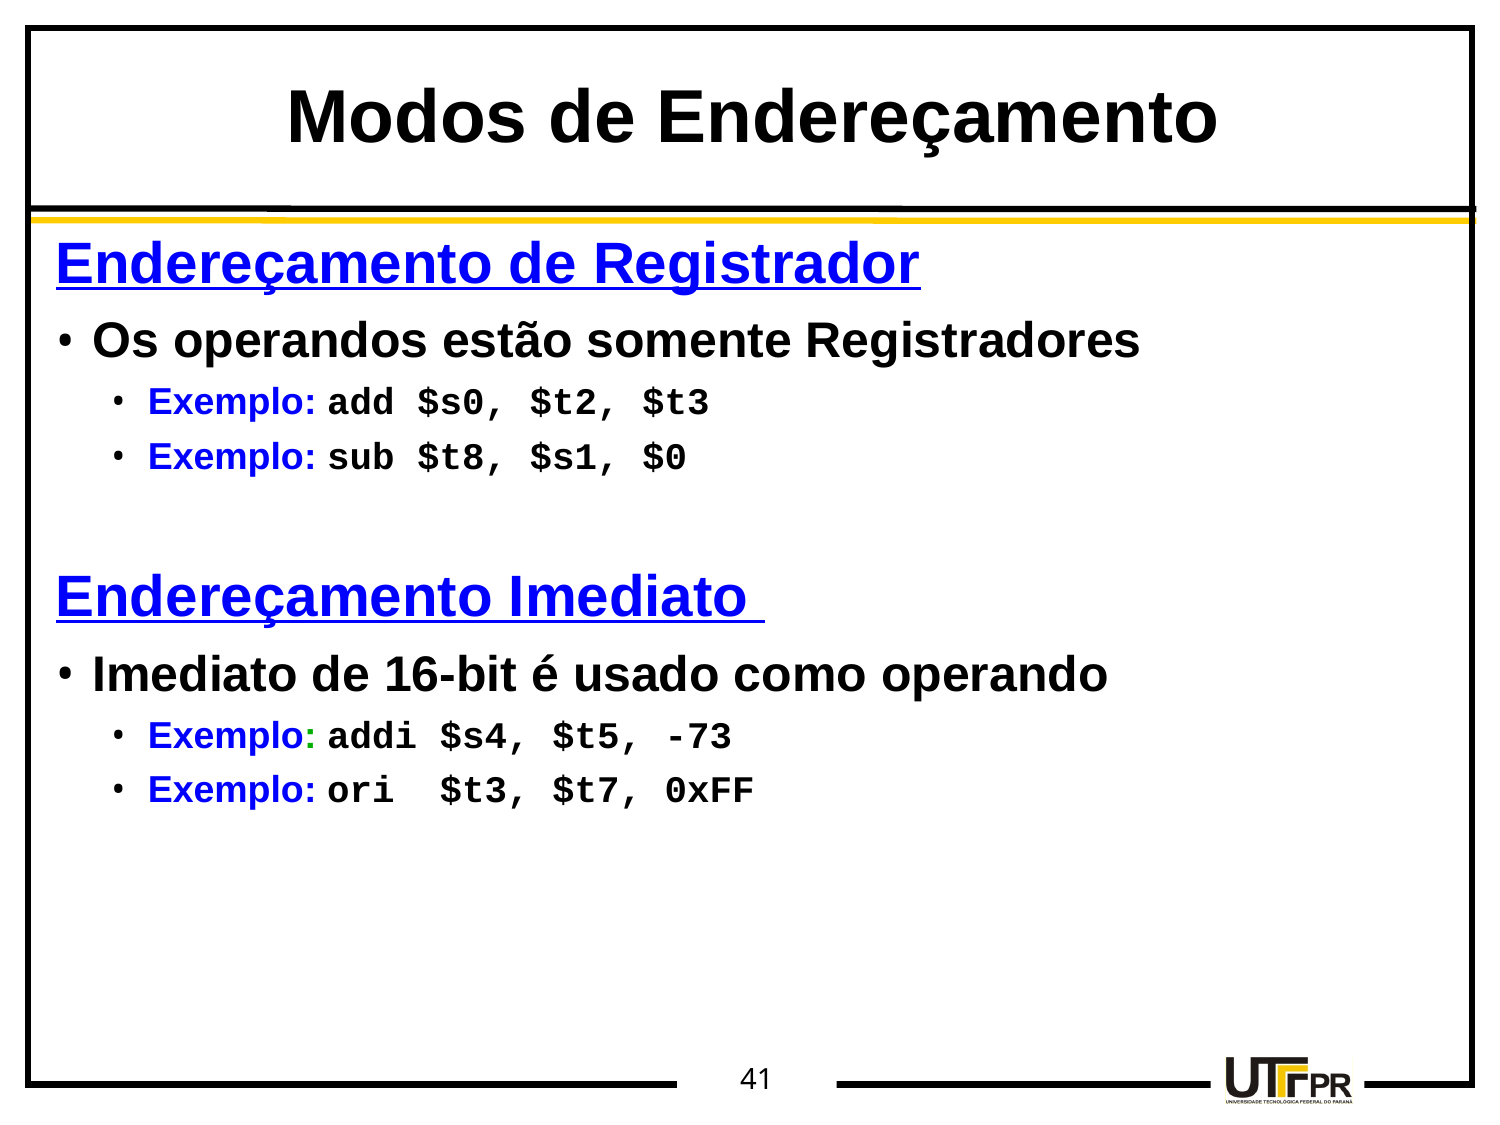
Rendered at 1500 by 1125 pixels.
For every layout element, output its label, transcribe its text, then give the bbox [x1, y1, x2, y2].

title Modos de Endereçamento [29, 29, 1477, 207]
list Endereçamento de Registrador Os operandos estão somente Registradores Exemplo: add $s0, $t2, $t3 Exemplo: sub $t8, $s1, $0 Endereçamento Imediato Imediato de 16-bit é usado como operando Exemplo: addi $s4, $t5, -73 Exemplo: ori $t3, $t7, 0xFF [41, 225, 1447, 1125]
